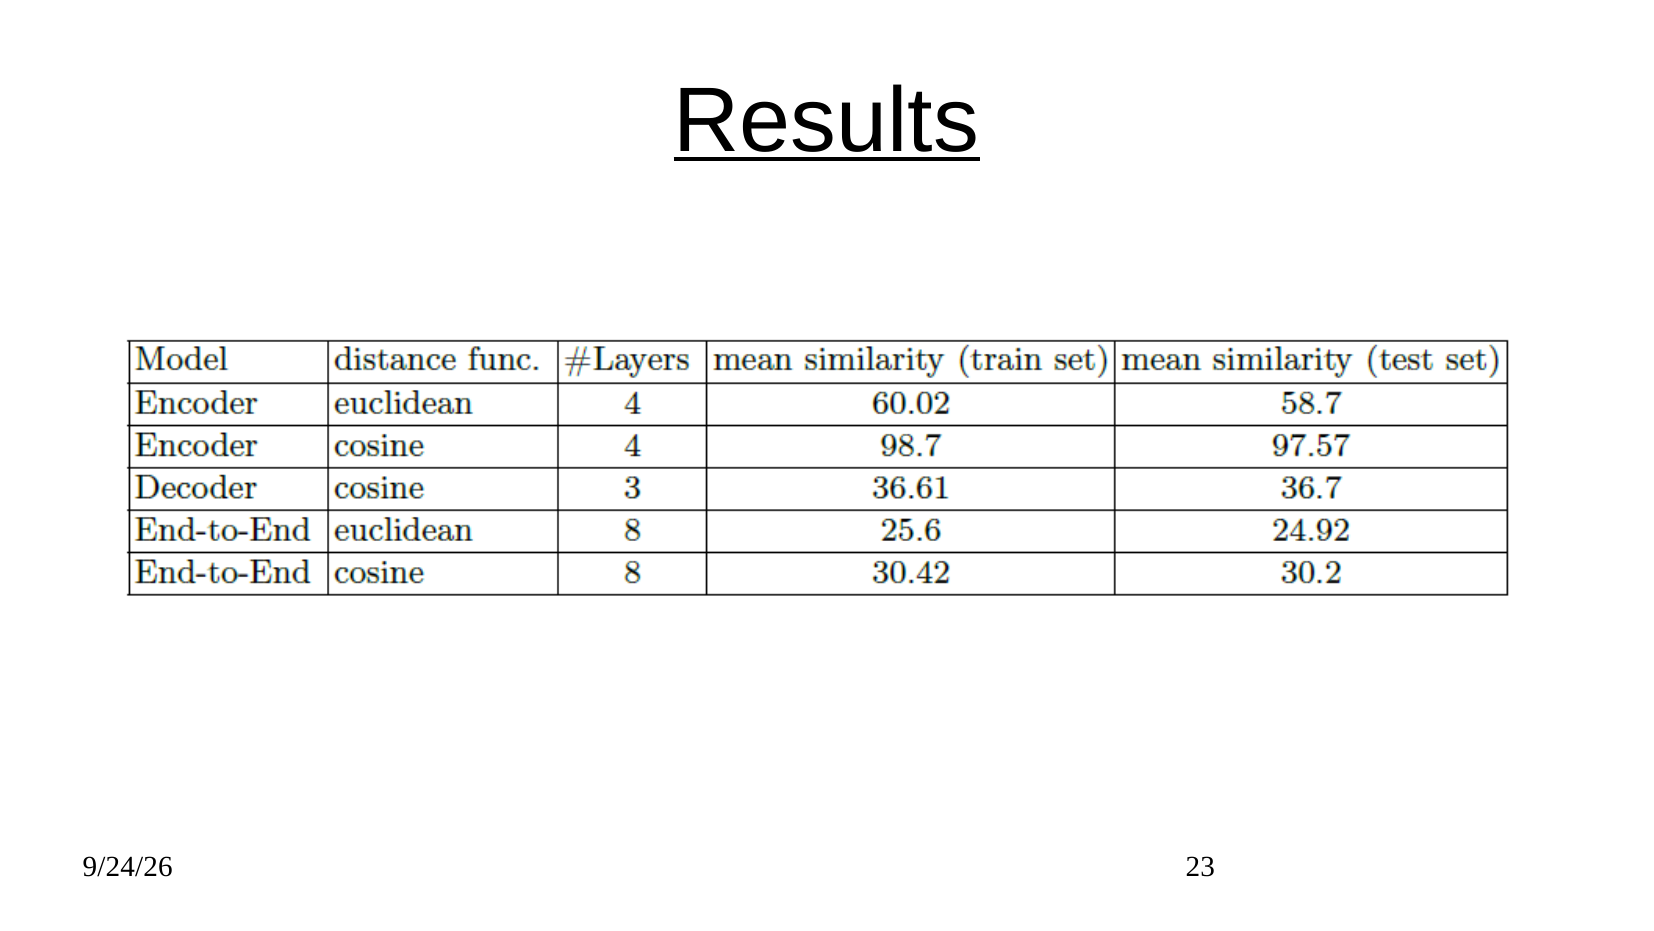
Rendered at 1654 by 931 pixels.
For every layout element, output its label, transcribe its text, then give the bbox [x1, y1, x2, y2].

text_box [1185, 847, 1571, 912]
title Results [82, 59, 1571, 171]
text_box [82, 847, 468, 912]
picture [118, 331, 1535, 599]
